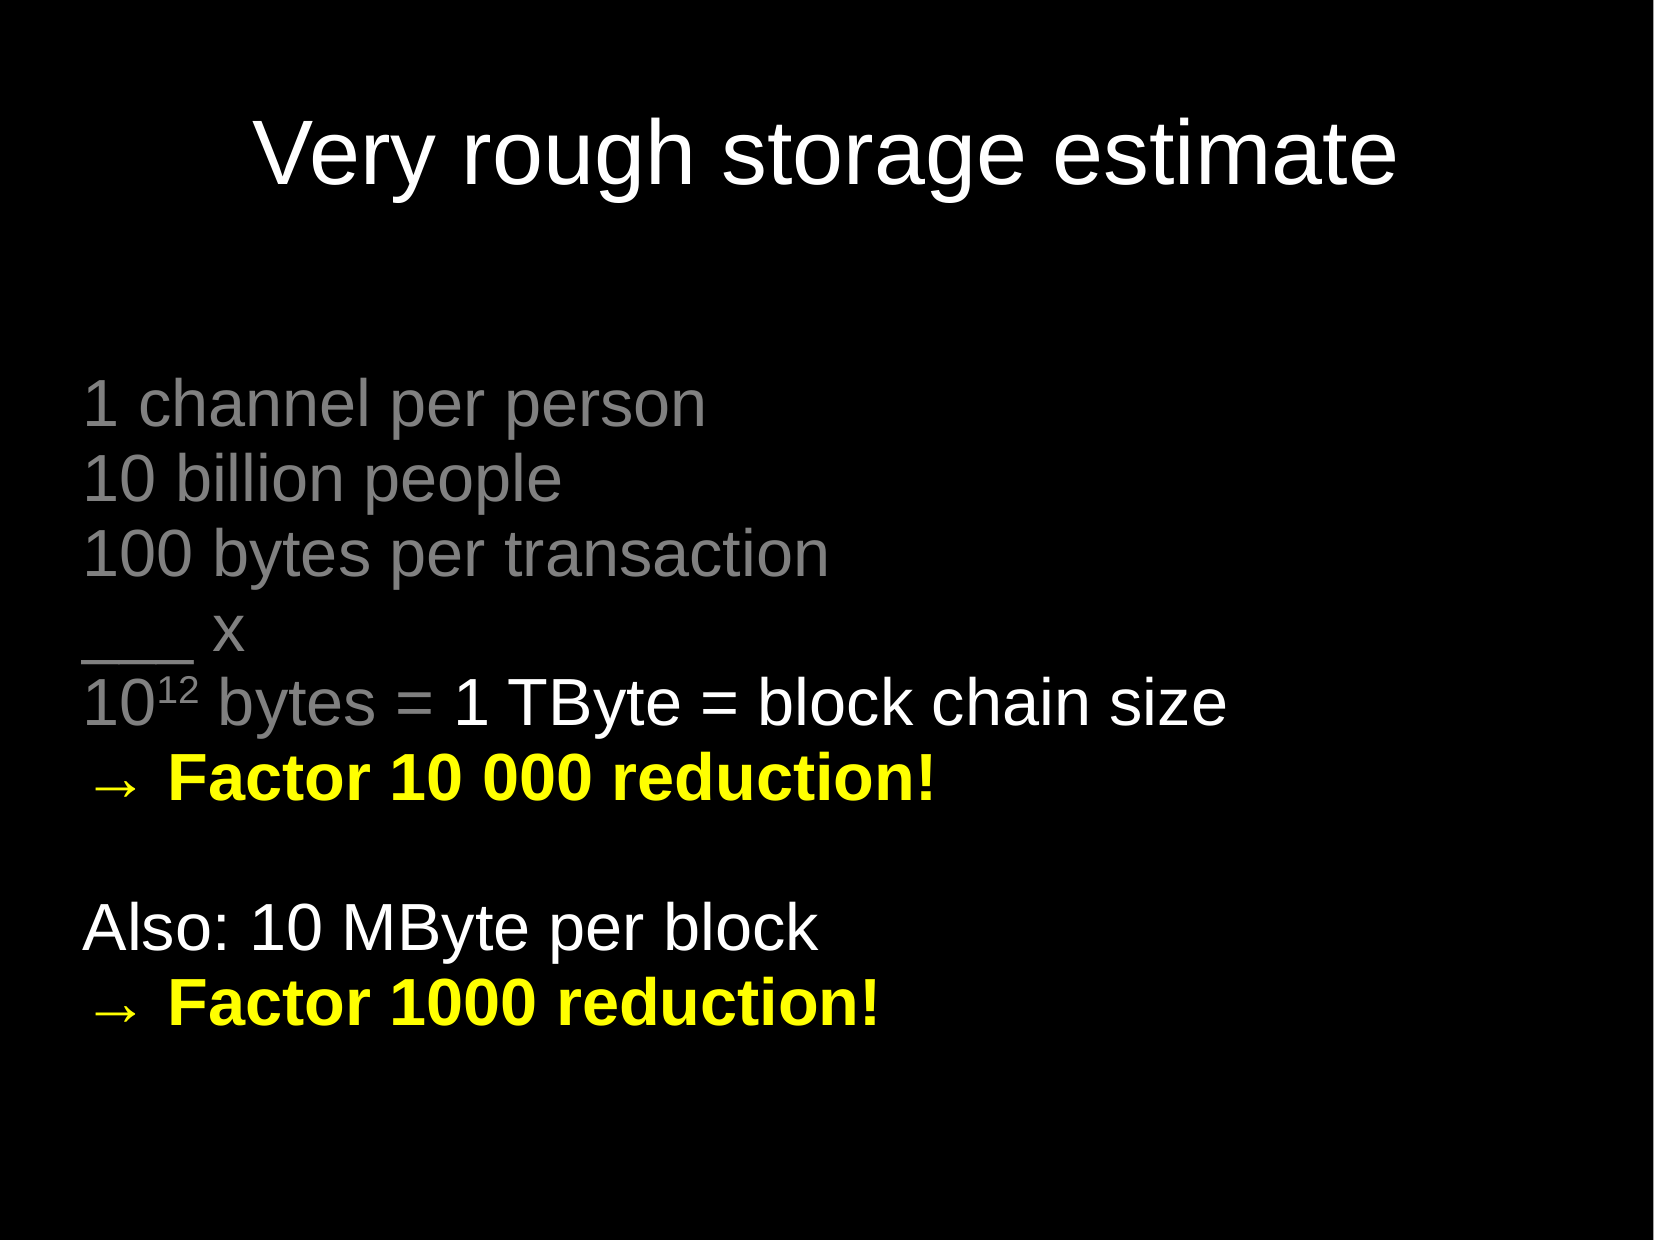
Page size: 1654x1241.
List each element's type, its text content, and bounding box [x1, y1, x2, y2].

subtitle 1 channel per person 10 billion people 100 bytes per transaction ___ x 1012 bytes = 1 TByte = block chain size → Factor 10 000 reduction! Also: 10 MByte per block → Factor 1000 reduction! [82, 236, 1538, 1170]
title Very rough storage estimate [82, 49, 1571, 257]
